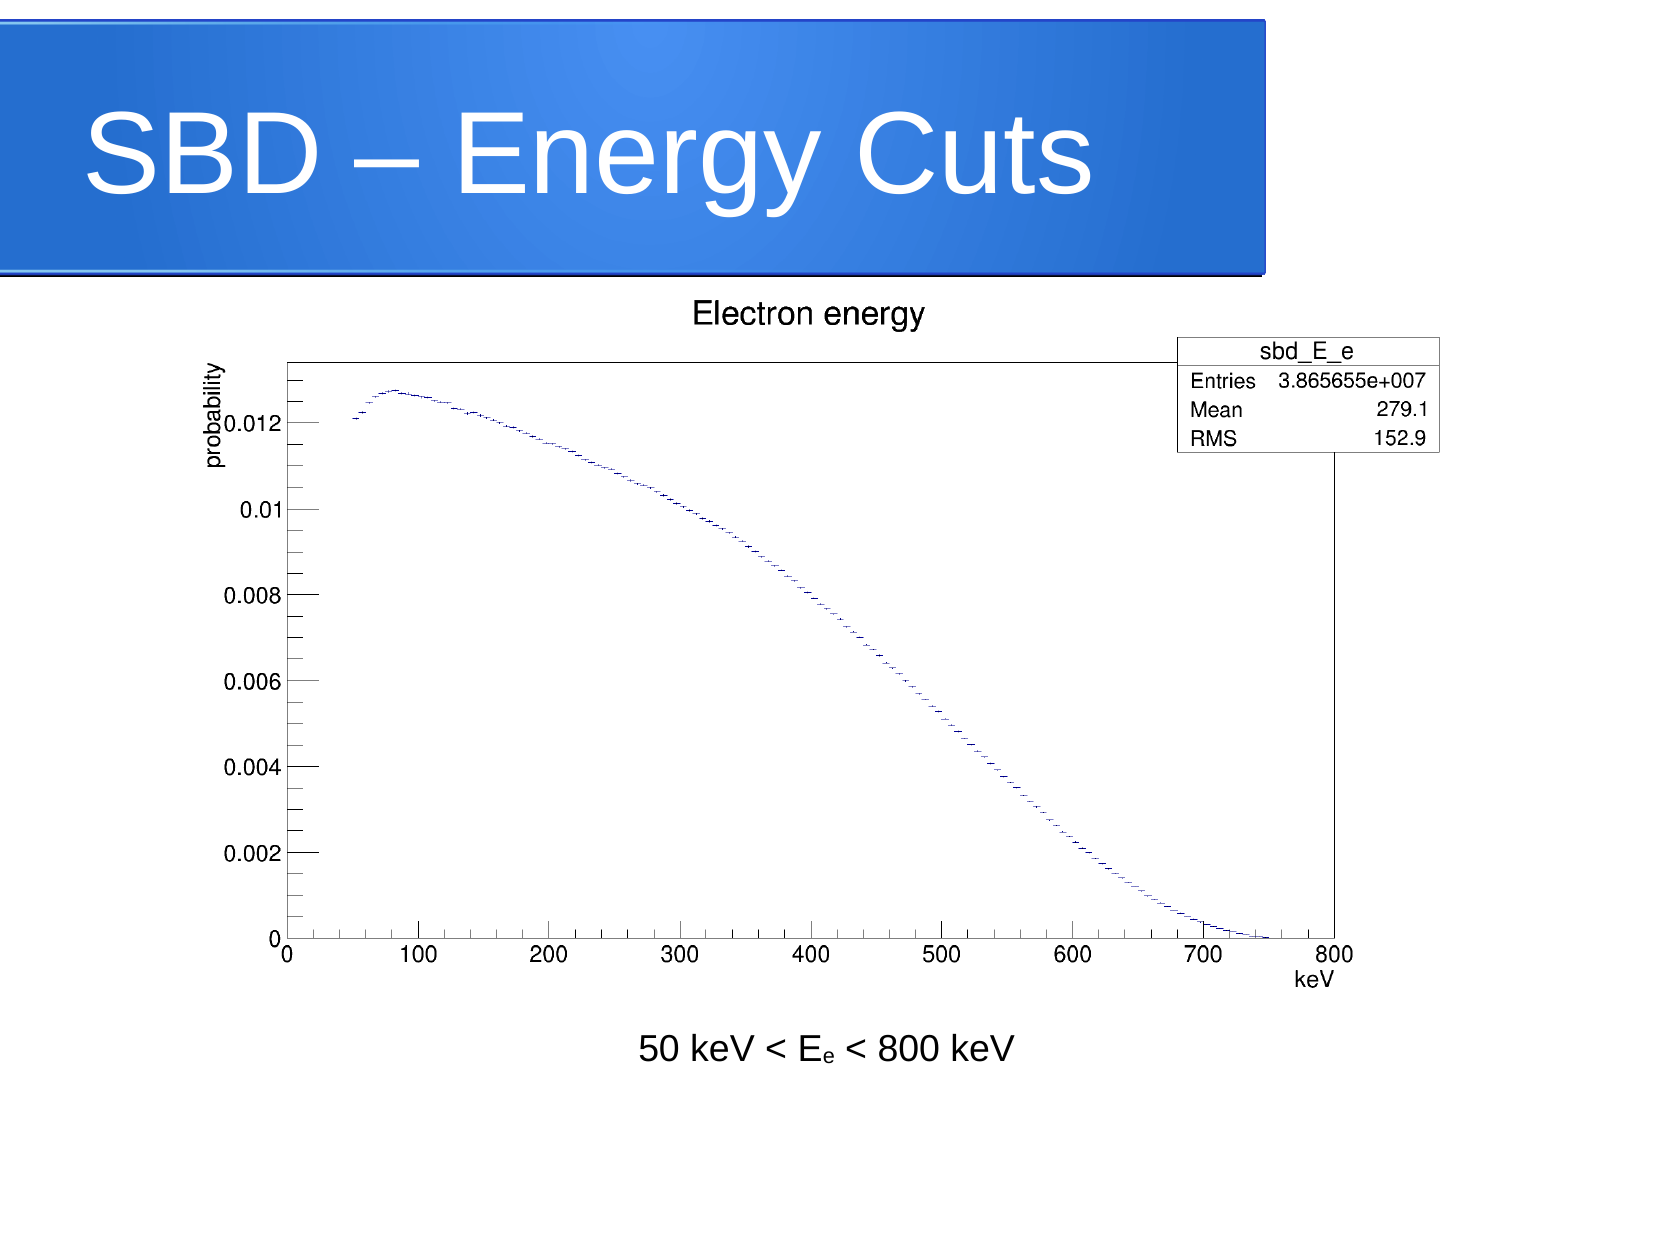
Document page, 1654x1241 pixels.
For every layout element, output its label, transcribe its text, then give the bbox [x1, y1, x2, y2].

picture [0, 17, 1270, 282]
text_box 50 keV < Ee < 800 keV [623, 1020, 1030, 1090]
picture [156, 290, 1465, 1010]
title SBD – Energy Cuts [82, 49, 1250, 257]
